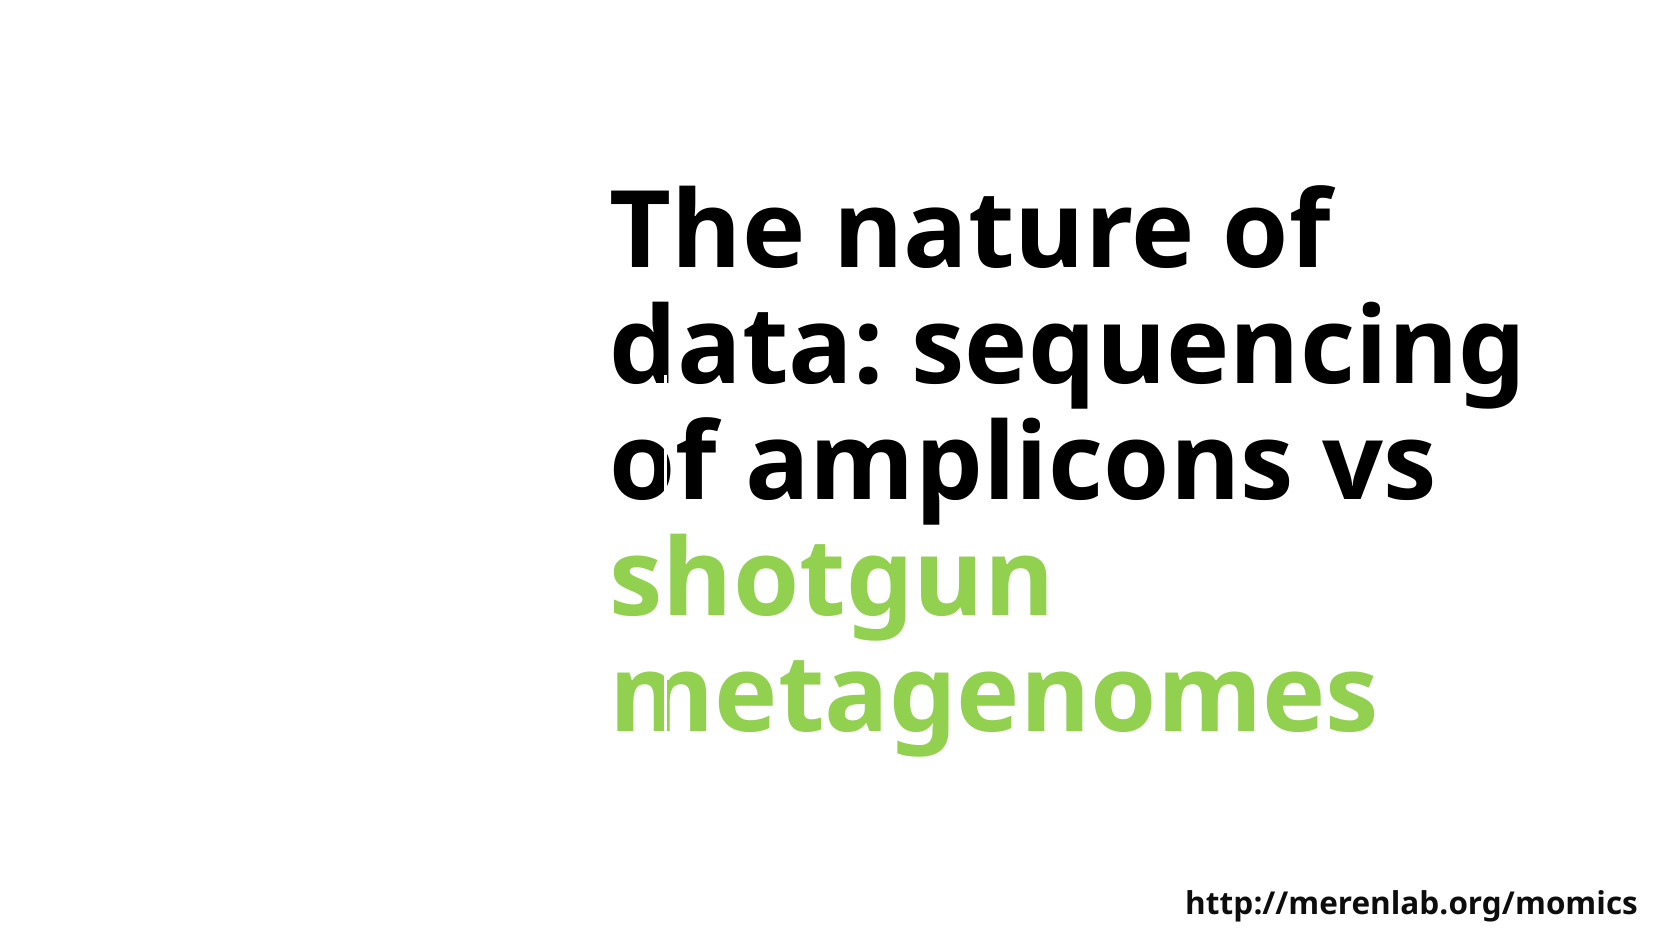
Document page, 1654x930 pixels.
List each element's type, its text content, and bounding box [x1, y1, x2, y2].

text_box The nature of data: sequencing of amplicons vs shotgun metagenomes [594, 162, 1613, 768]
text_box http://merenlab.org/momics [1165, 878, 1653, 930]
